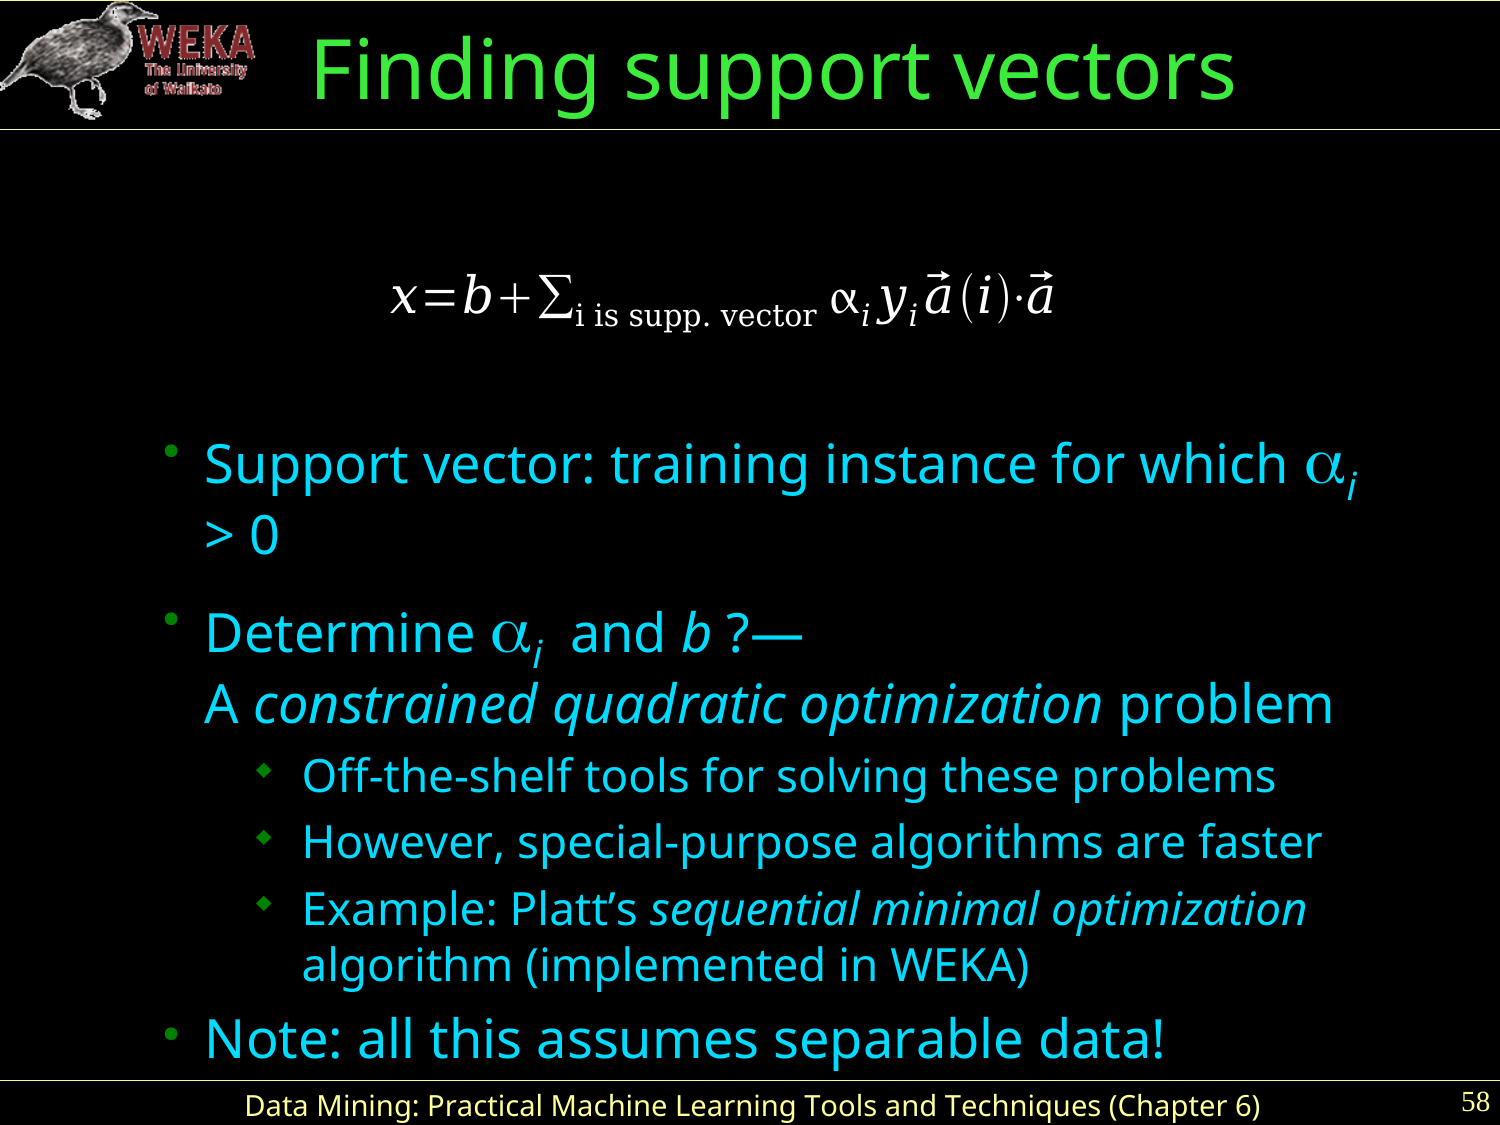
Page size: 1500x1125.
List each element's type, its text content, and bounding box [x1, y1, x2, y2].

picture [0, 1, 266, 129]
chart [382, 265, 1063, 335]
title Finding support vectors [295, 0, 1500, 148]
list Support vector: training instance for which i > 0 Determine i and b ?— A constrained quadratic optimization problem Off-the-shelf tools for solving these problems However, special-purpose algorithms are faster Example: Platt’s sequential minimal optimization algorithm (implemented in WEKA) Note: all this assumes separable data! [147, 405, 1386, 945]
